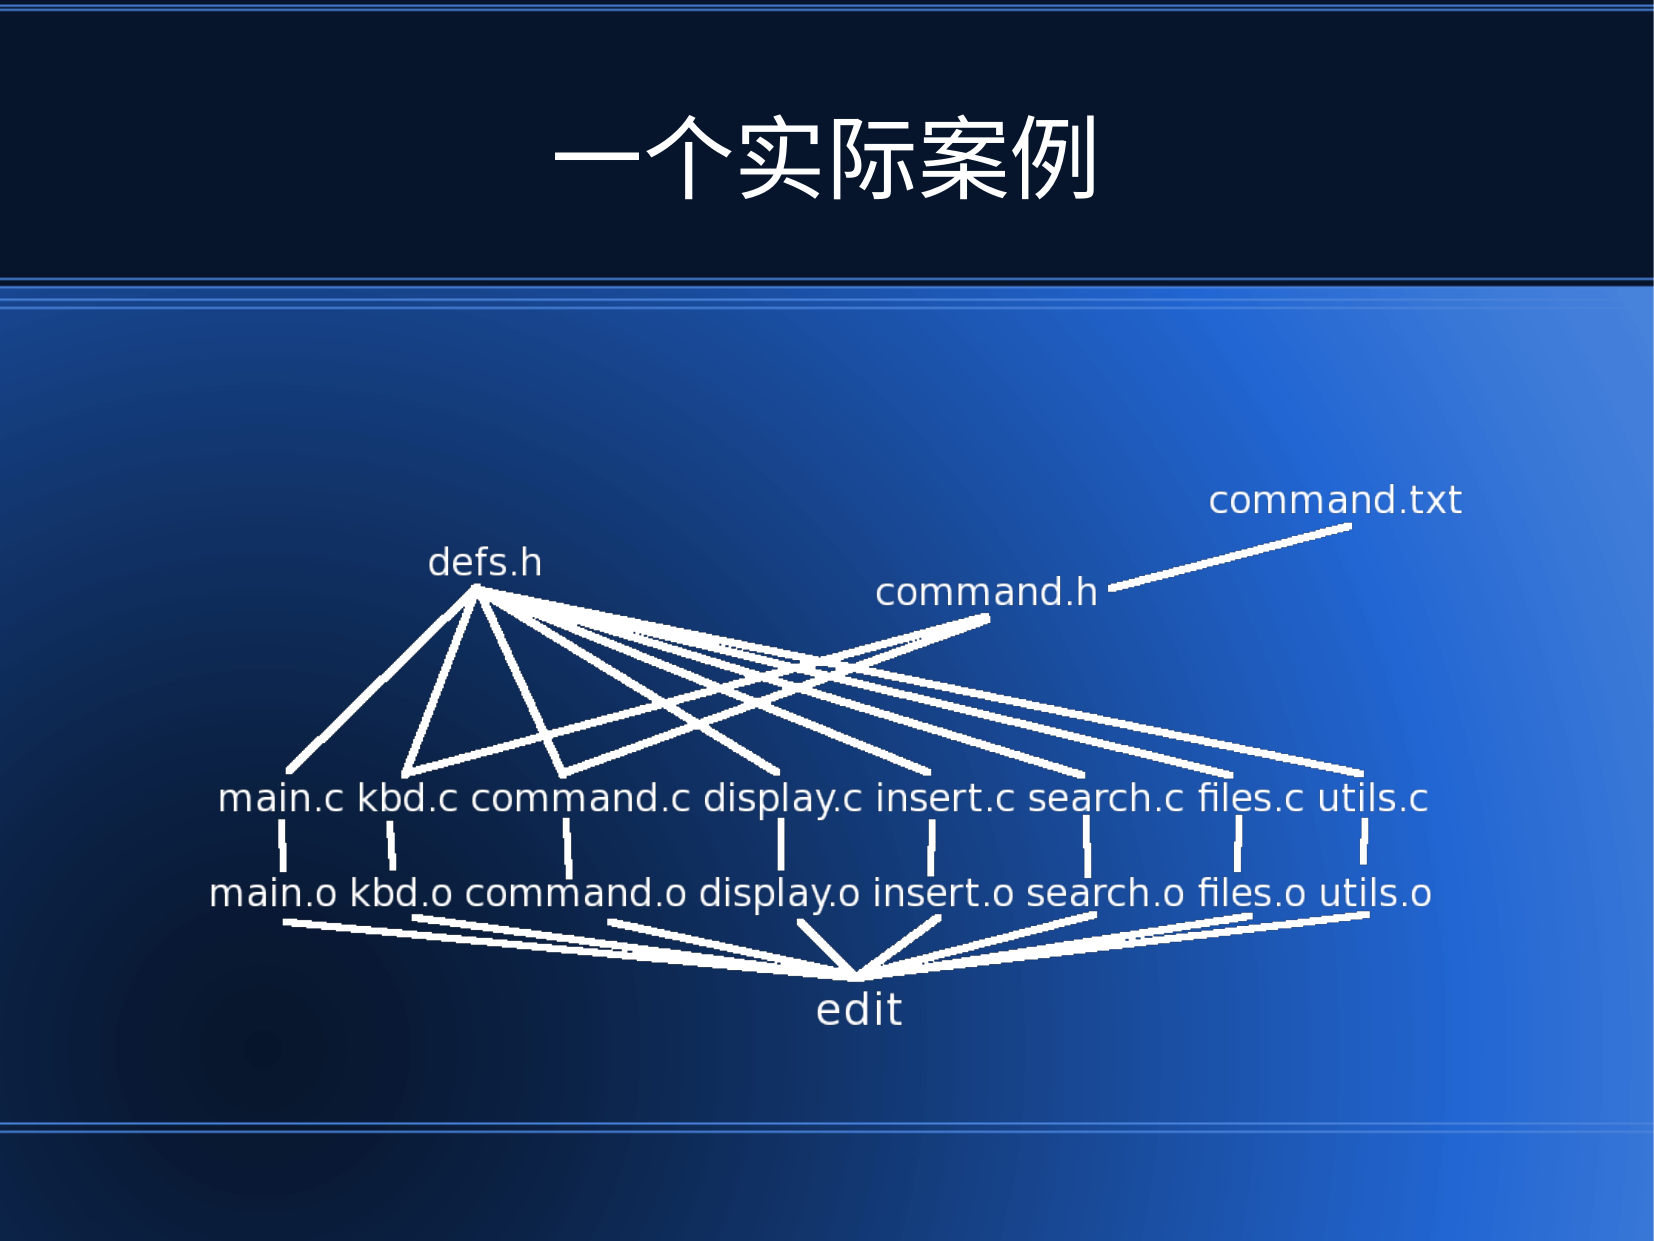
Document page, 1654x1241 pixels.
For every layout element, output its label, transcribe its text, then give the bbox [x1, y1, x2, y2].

picture [0, 0, 1654, 1241]
title 一个实际案例 [82, 49, 1571, 257]
